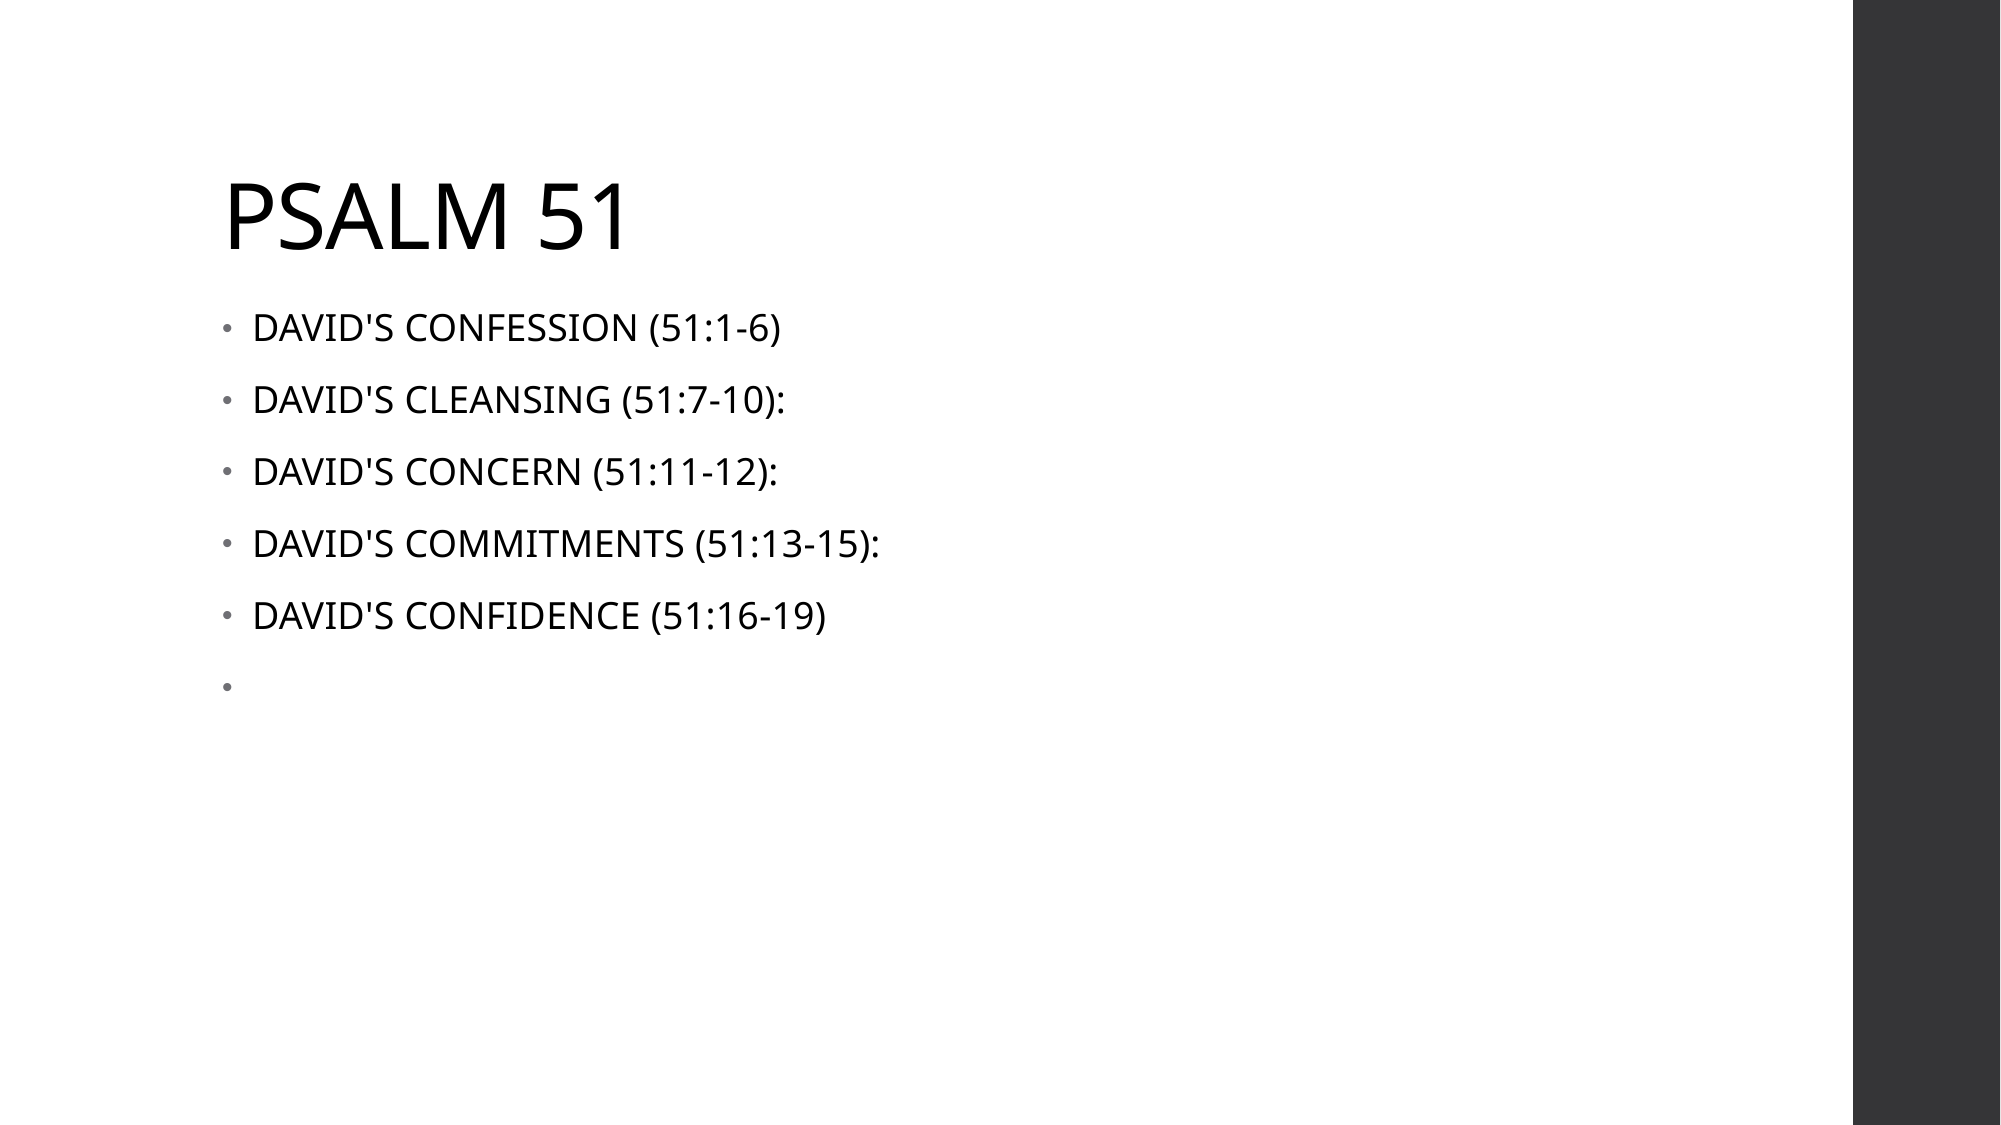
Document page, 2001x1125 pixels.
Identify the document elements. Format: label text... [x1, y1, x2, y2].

list DAVID'S CONFESSION (51:1-6) DAVID'S CLEANSING (51:7-10): DAVID'S CONCERN (51:11-12): DAVID'S COMMITMENTS (51:13-15): DAVID'S CONFIDENCE (51:16-19) [206, 299, 1617, 1014]
title PSALM 51 [206, 60, 1797, 278]
